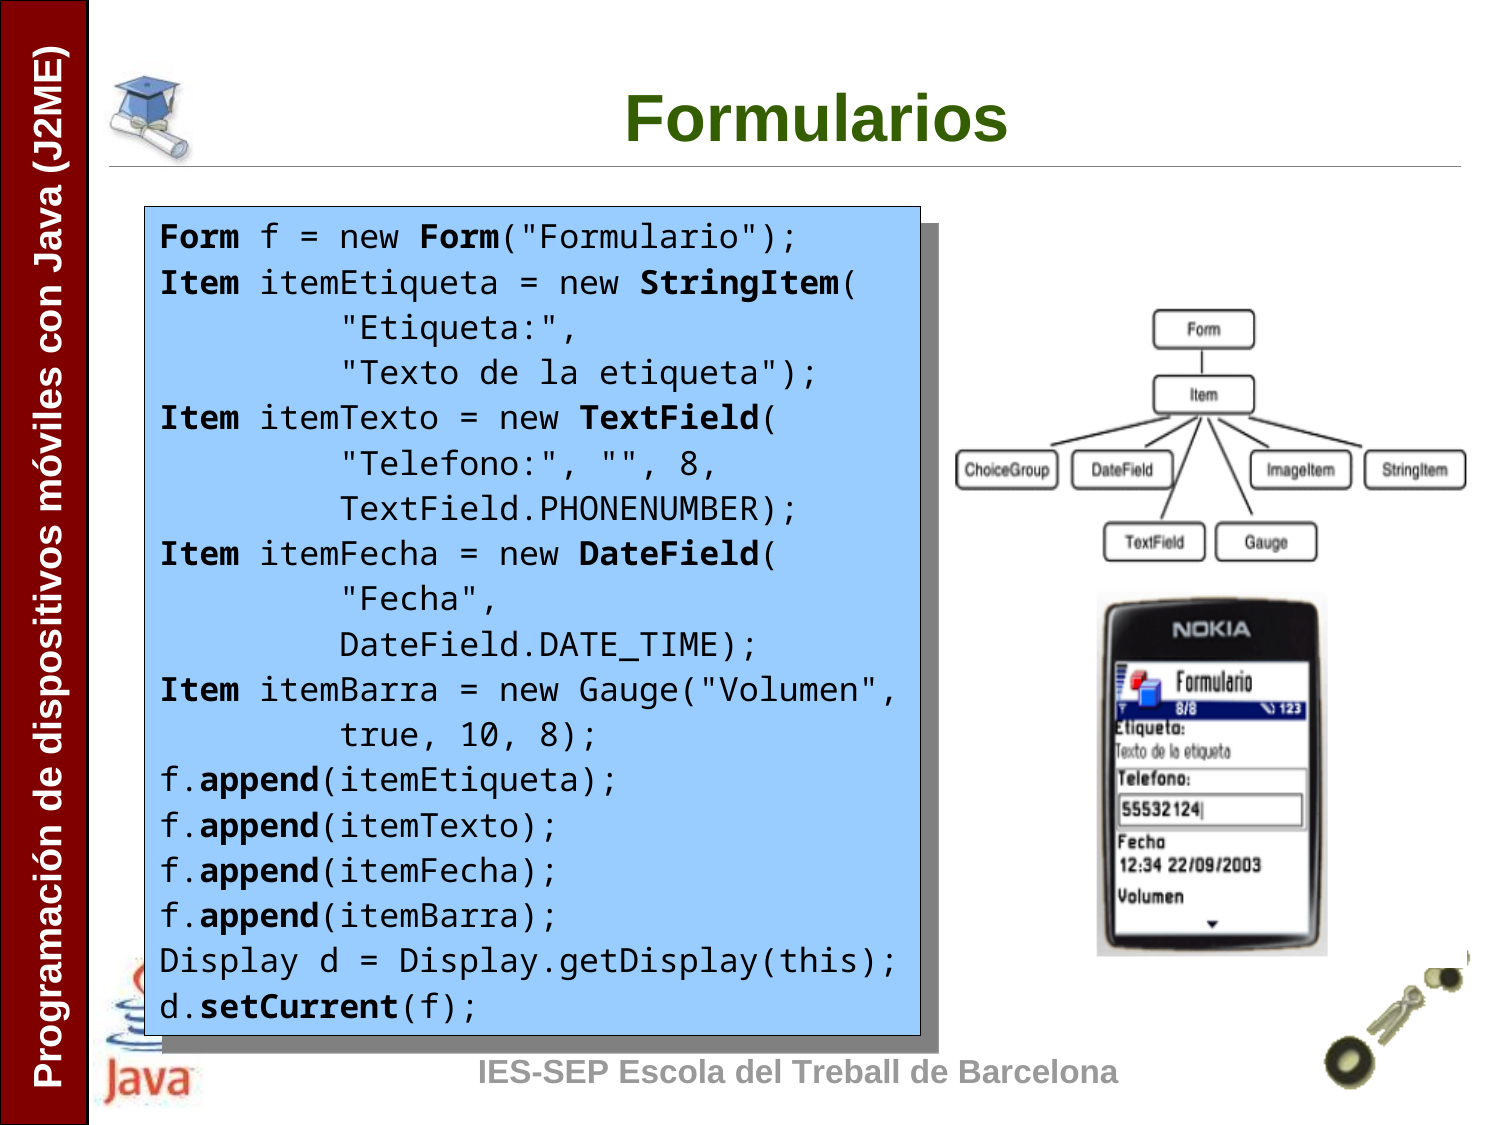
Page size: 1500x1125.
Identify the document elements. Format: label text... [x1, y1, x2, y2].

picture [93, 61, 206, 174]
picture [93, 931, 204, 1109]
text_box Form f = new Form("Formulario"); Item itemEtiqueta = new StringItem( "Etiqueta:", "Texto de la etiqueta"); Item itemTexto = new TextField( "Telefono:", "", 8, TextField.PHONENUMBER); Item itemFecha = new DateField( "Fecha", DateField.DATE_TIME); Item itemBarra = new Gauge("Volumen", true, 10, 8); f.append(itemEtiqueta); f.append(itemTexto); f.append(itemFecha); f.append(itemBarra); Display d = Display.getDisplay(this); d.setCurrent(f); [144, 206, 921, 920]
title Formularios [211, 75, 1424, 163]
picture [954, 265, 1471, 1094]
